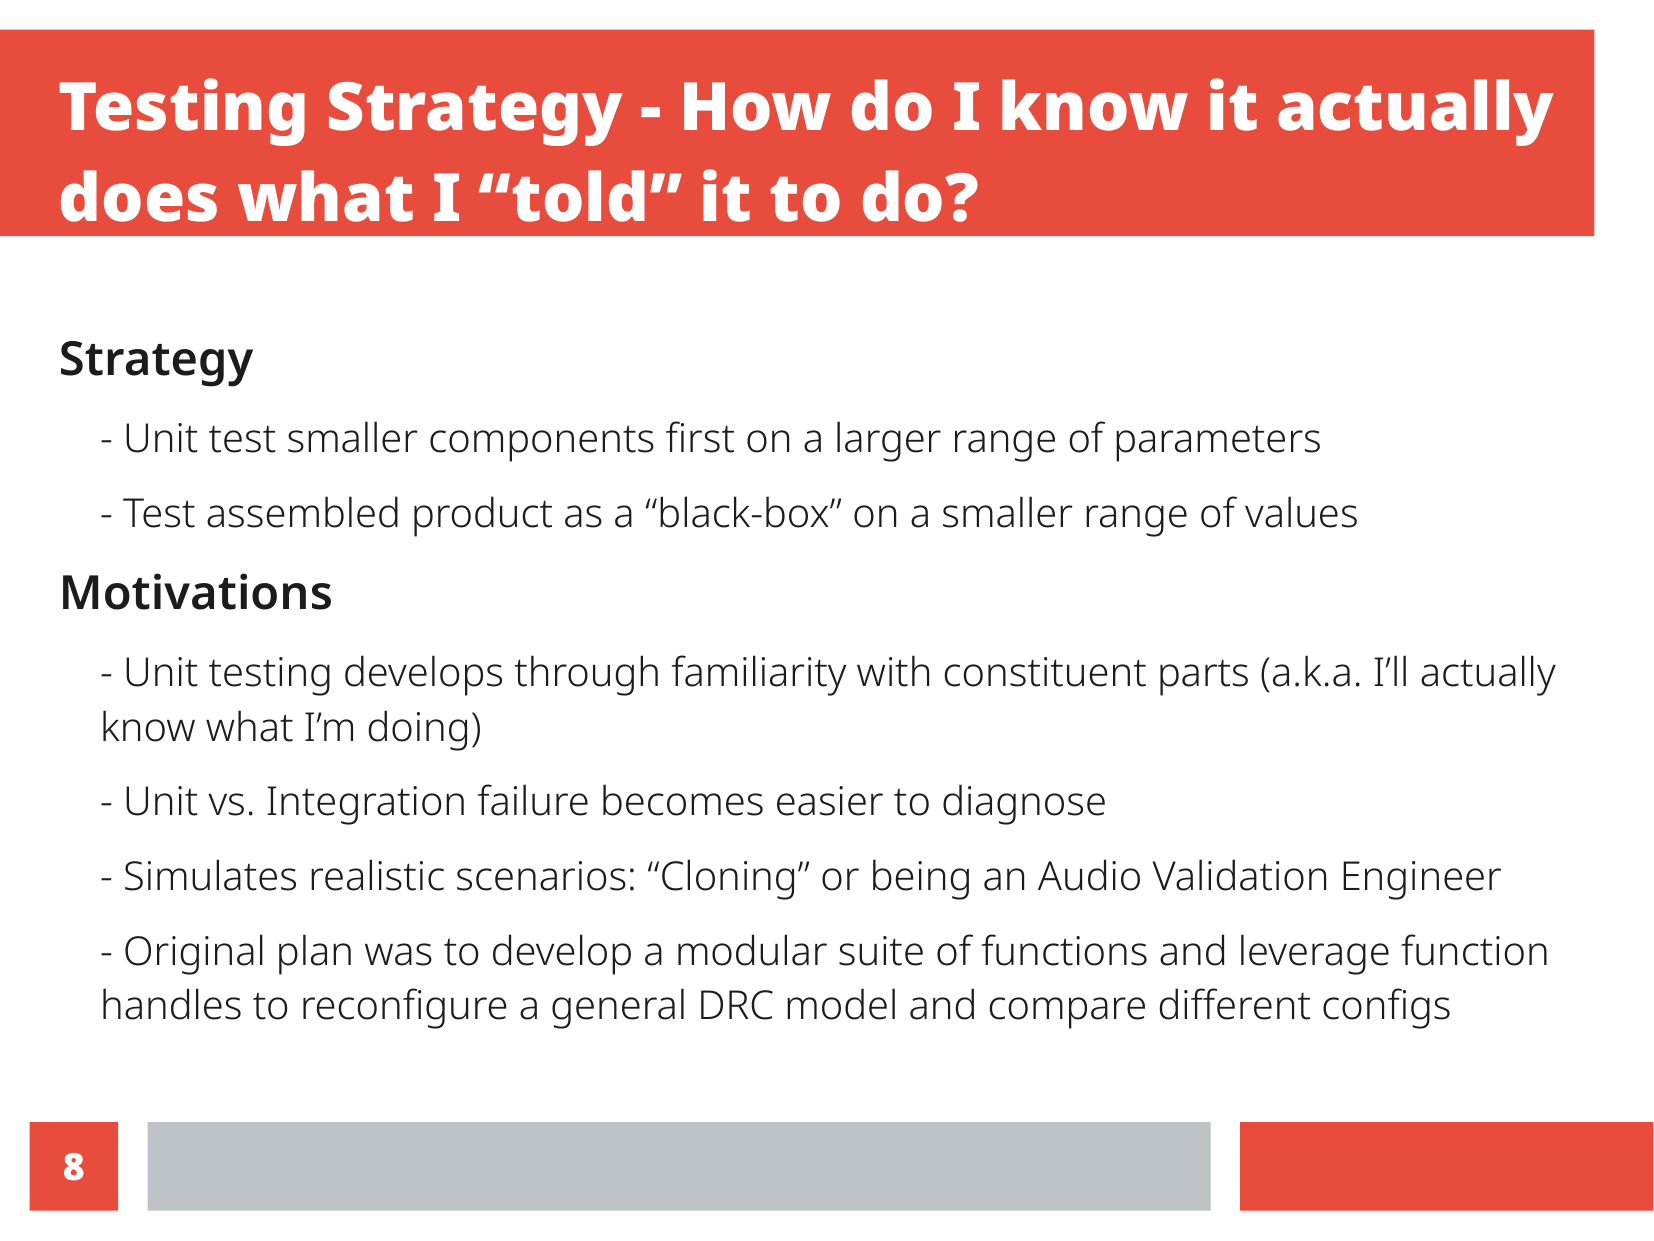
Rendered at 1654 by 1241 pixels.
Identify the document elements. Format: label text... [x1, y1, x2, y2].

list Strategy - Unit test smaller components first on a larger range of parameters - Test assembled product as a “black-box” on a smaller range of values Motivations - Unit testing develops through familiarity with constituent parts (a.k.a. I’ll actually know what I’m doing) - Unit vs. Integration failure becomes easier to diagnose - Simulates realistic scenarios: “Cloning” or being an Audio Validation Engineer - Original plan was to develop a modular suite of functions and leverage function handles to reconfigure a general DRC model and compare different configs [59, 324, 1565, 1093]
title Testing Strategy - How do I know it actually does what I “told” it to do? [59, 59, 1595, 207]
